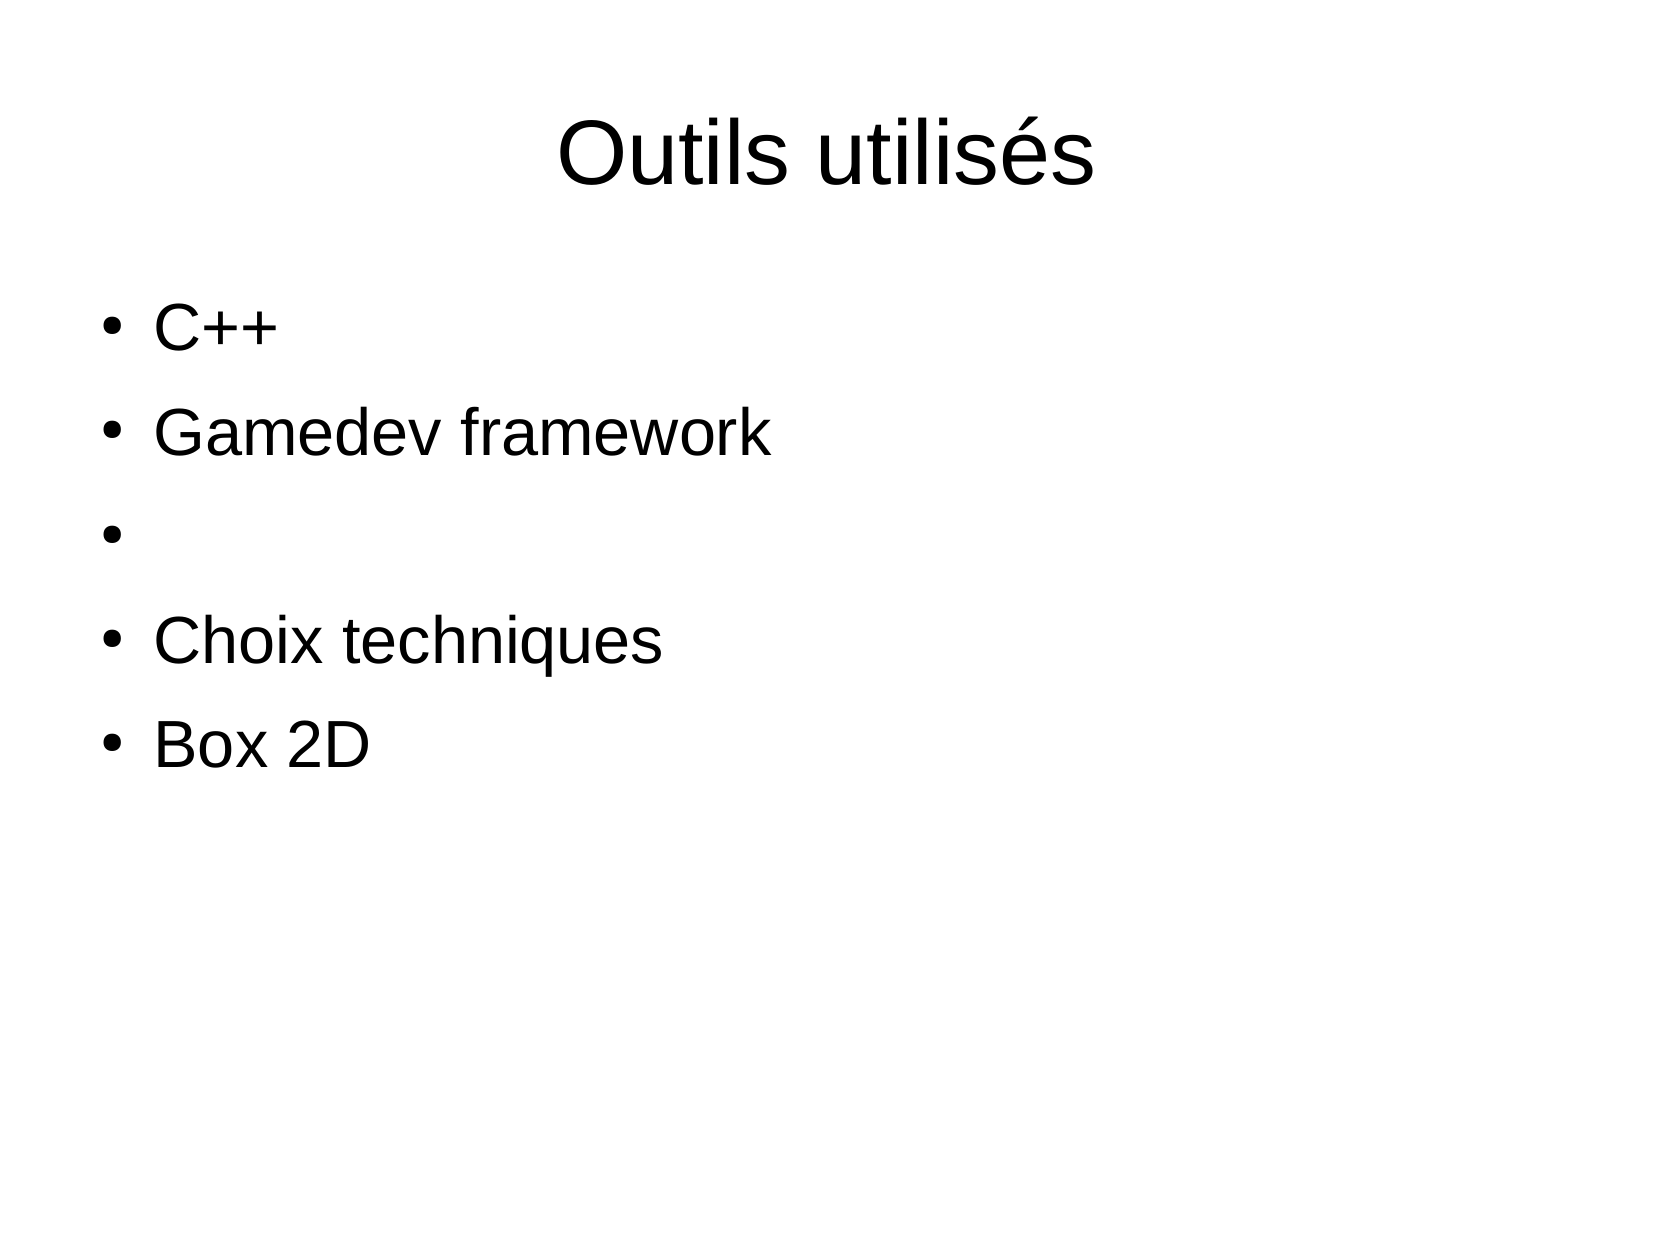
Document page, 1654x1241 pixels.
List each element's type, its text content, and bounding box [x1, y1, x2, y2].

list C++ Gamedev framework Choix techniques Box 2D [82, 290, 1571, 1010]
title Outils utilisés [82, 49, 1571, 257]
